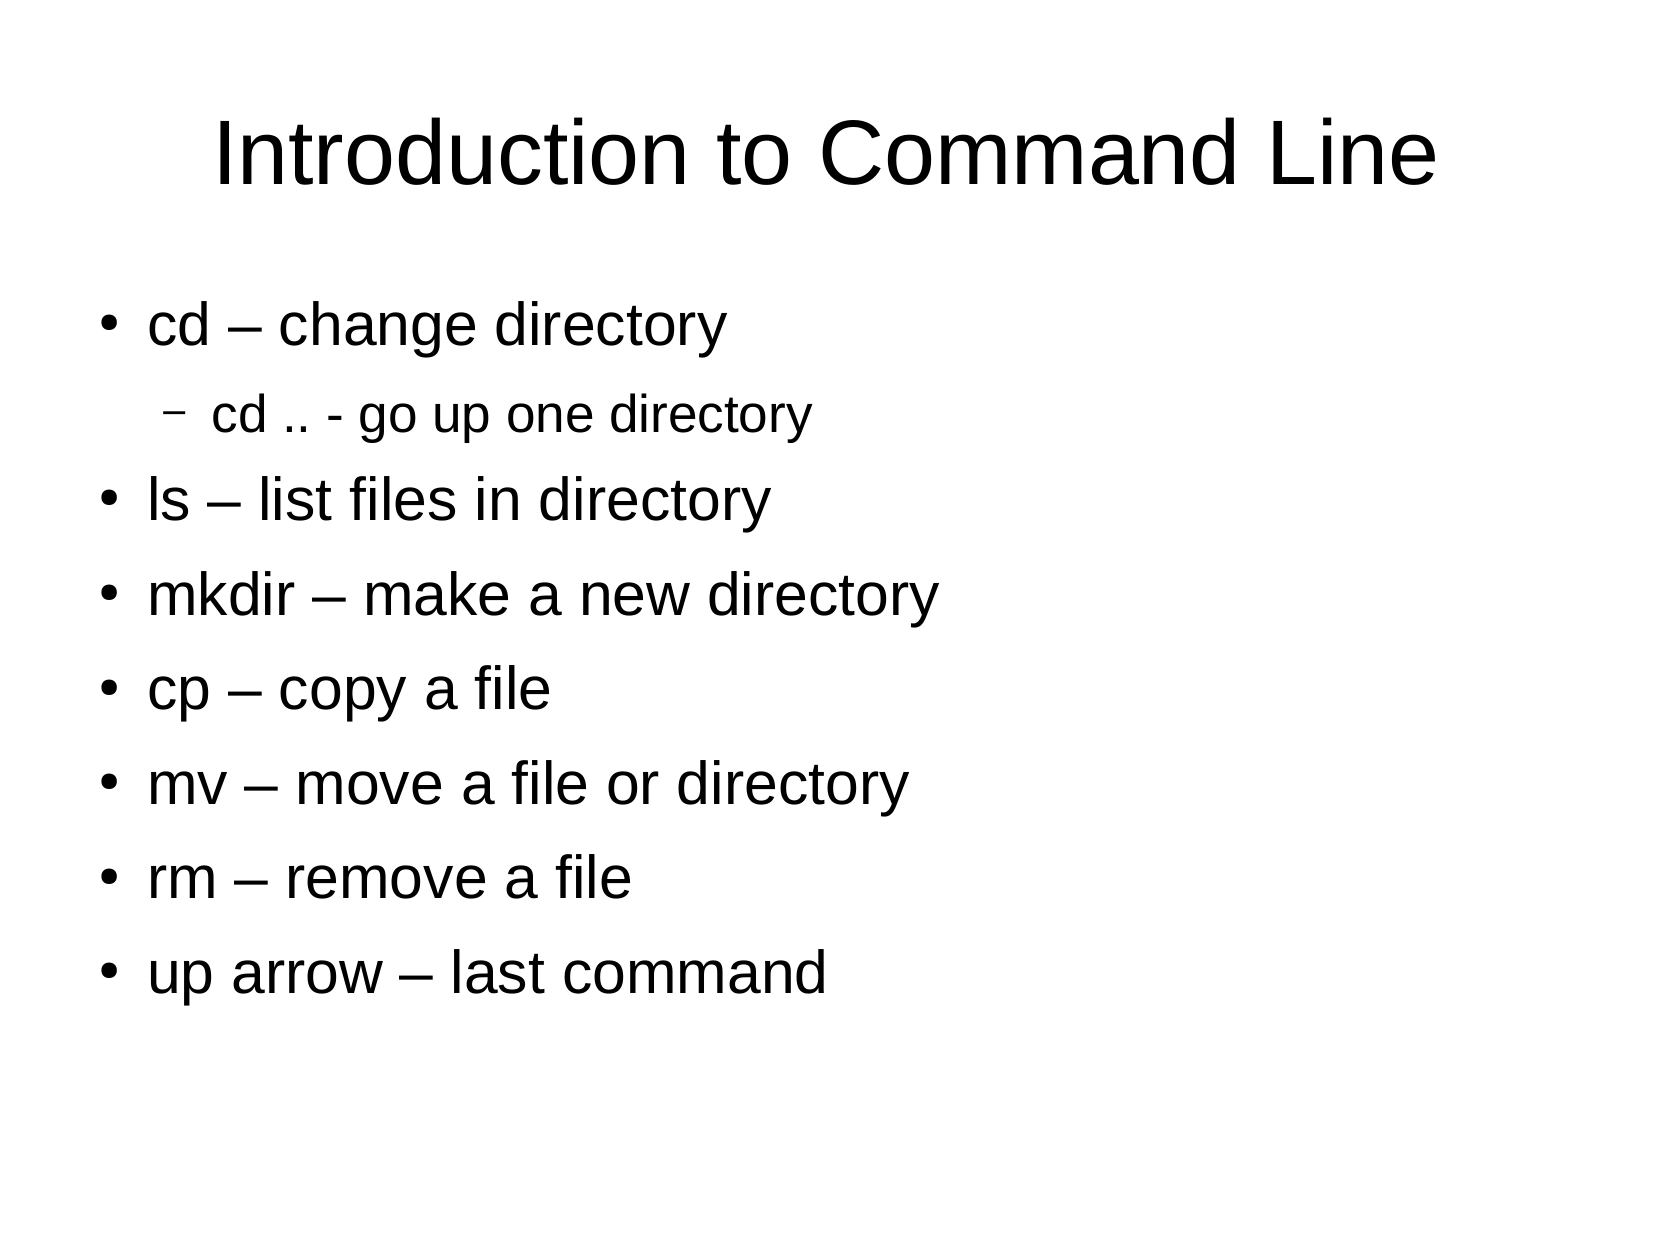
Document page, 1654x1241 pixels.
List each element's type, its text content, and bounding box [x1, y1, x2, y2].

title Introduction to Command Line [82, 49, 1571, 257]
list cd – change directory cd .. - go up one directory ls – list files in directory mkdir – make a new directory cp – copy a file mv – move a file or directory rm – remove a file up arrow – last command [82, 290, 1571, 1010]
